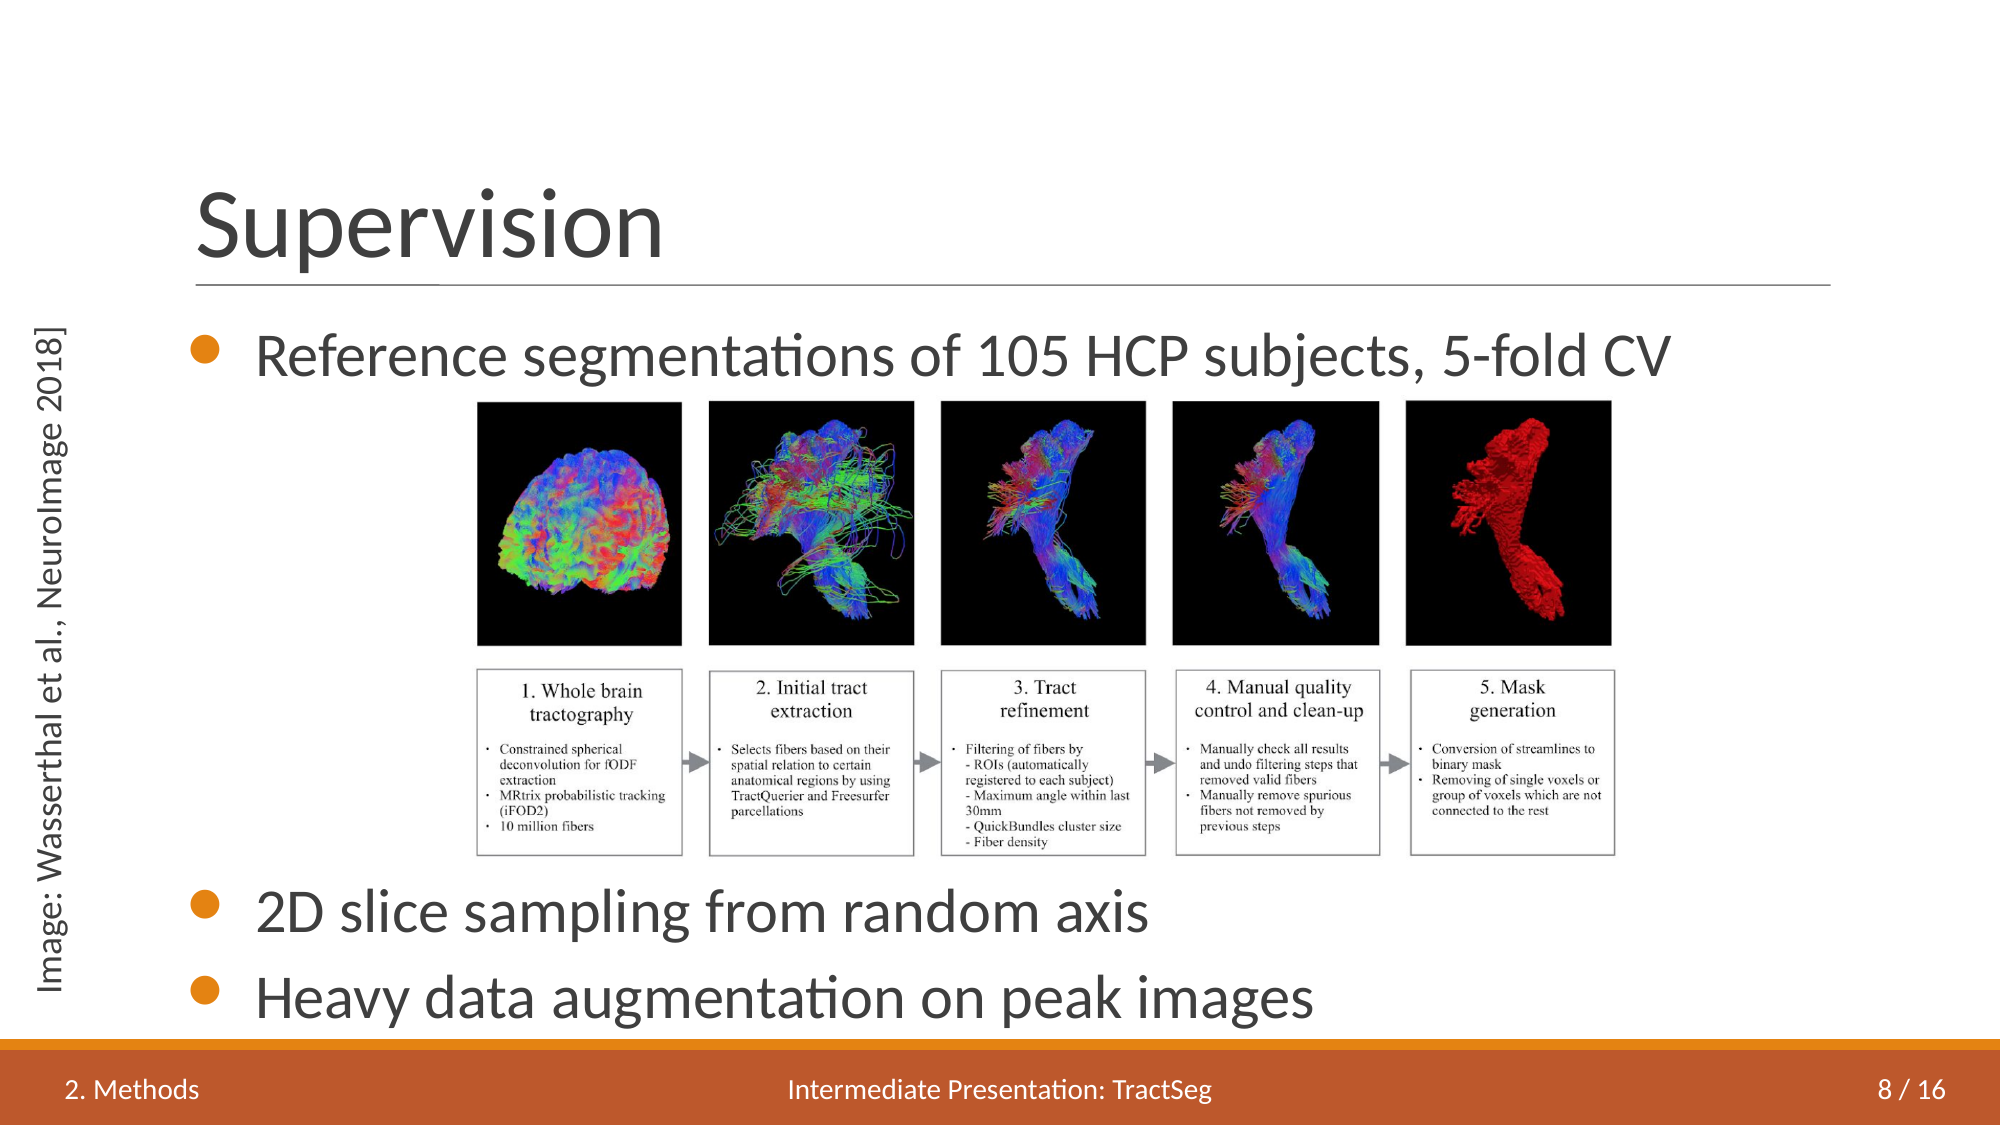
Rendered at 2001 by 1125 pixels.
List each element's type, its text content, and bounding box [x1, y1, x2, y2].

text_box Image: Wasserthal et al., NeuroImage 2018] [8, 285, 84, 1036]
slide_number 2. Methods [49, 753, 356, 1125]
slide_number 1 / 16 [1741, 753, 1962, 1125]
slide_number Intermediate Presentation: TractSeg [552, 753, 1448, 1125]
title Supervision [180, 47, 1830, 285]
picture [466, 392, 1623, 863]
list Reference segmentations of 105 HCP subjects, 5-fold CV 2D slice sampling from random axis Heavy data augmentation on peak images [180, 302, 1910, 1031]
